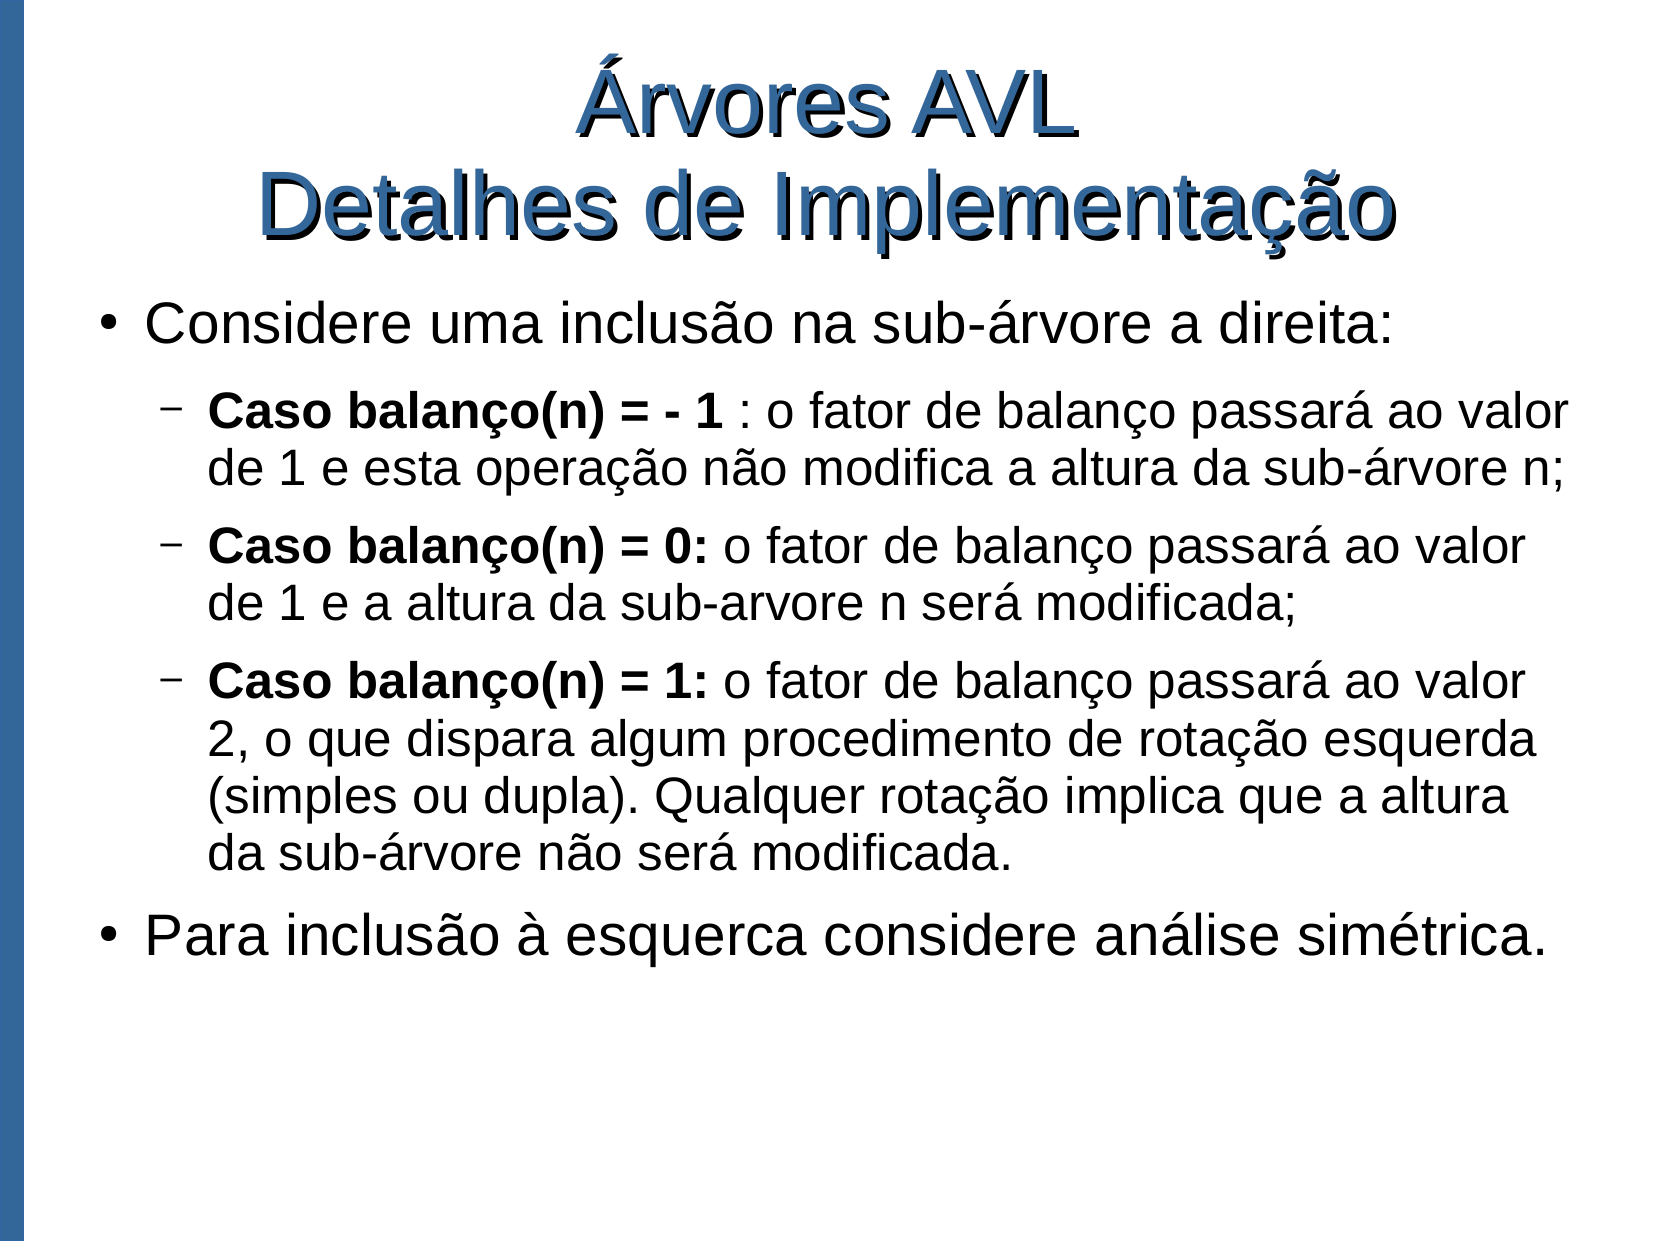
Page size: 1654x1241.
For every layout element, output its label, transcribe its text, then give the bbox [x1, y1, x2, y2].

title Árvores AVL Detalhes de Implementação [82, 49, 1571, 257]
list Considere uma inclusão na sub-árvore a direita: Caso balanço(n) = - 1 : o fator de balanço passará ao valor de 1 e esta operação não modifica a altura da sub-árvore n; Caso balanço(n) = 0: o fator de balanço passará ao valor de 1 e a altura da sub-arvore n será modificada; Caso balanço(n) = 1: o fator de balanço passará ao valor 2, o que dispara algum procedimento de rotação esquerda (simples ou dupla). Qualquer rotação implica que a altura da sub-árvore não será modificada. Para inclusão à esquerca considere análise simétrica. [82, 290, 1571, 1010]
